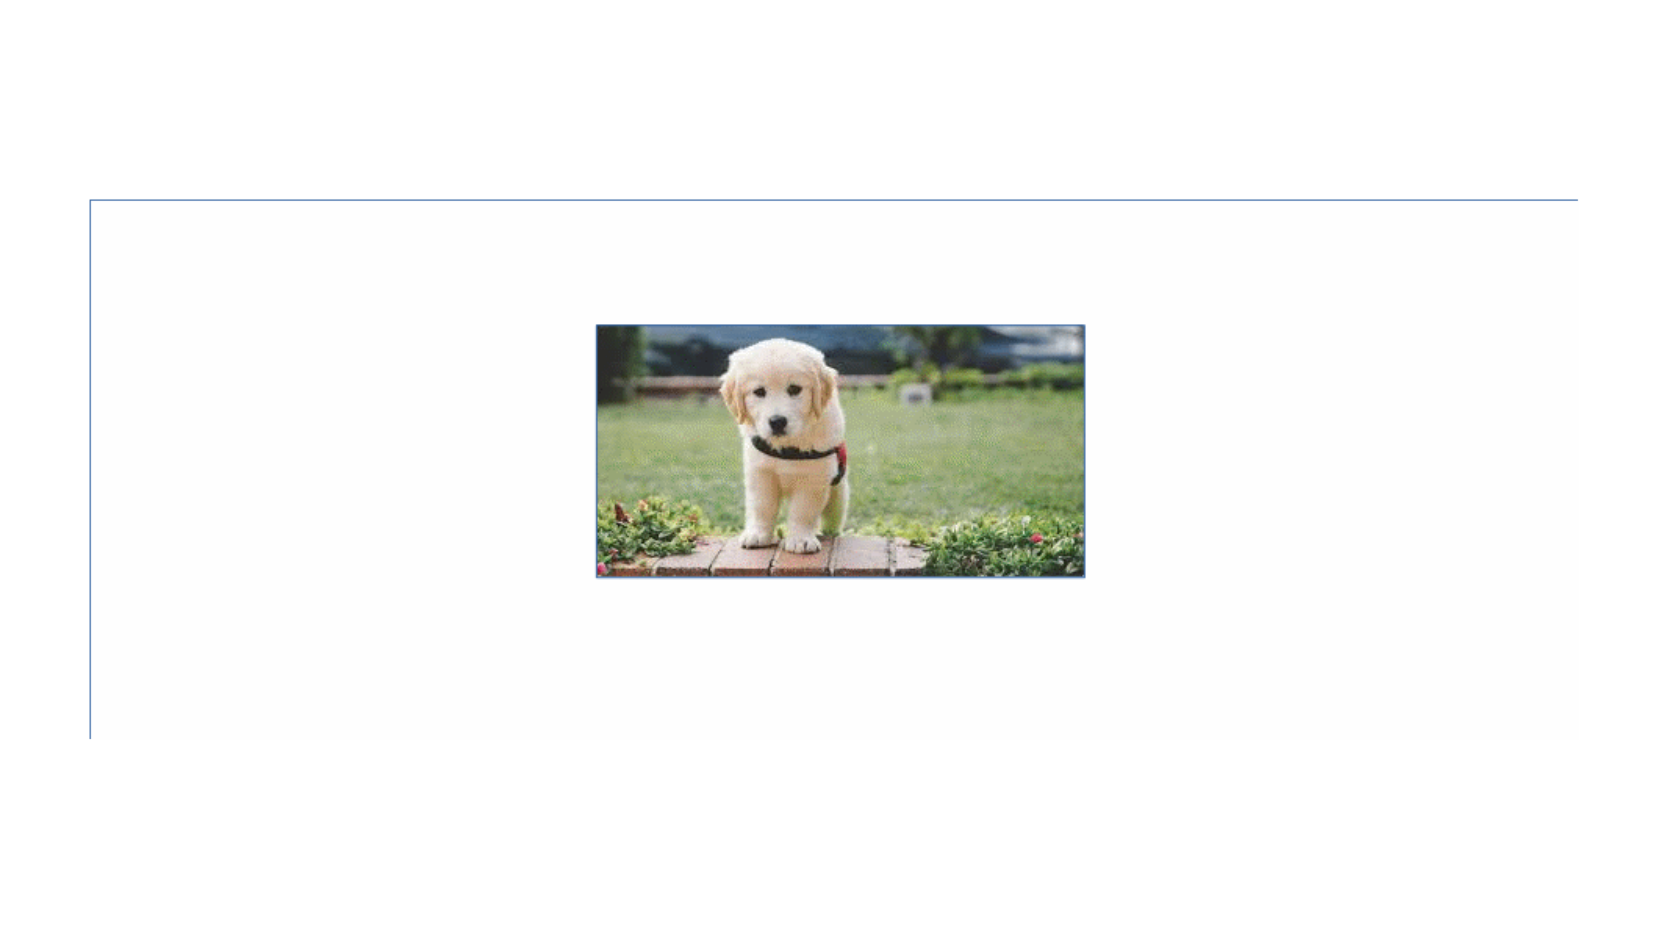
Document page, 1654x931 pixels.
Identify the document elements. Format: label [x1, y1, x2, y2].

picture [88, 176, 1580, 763]
